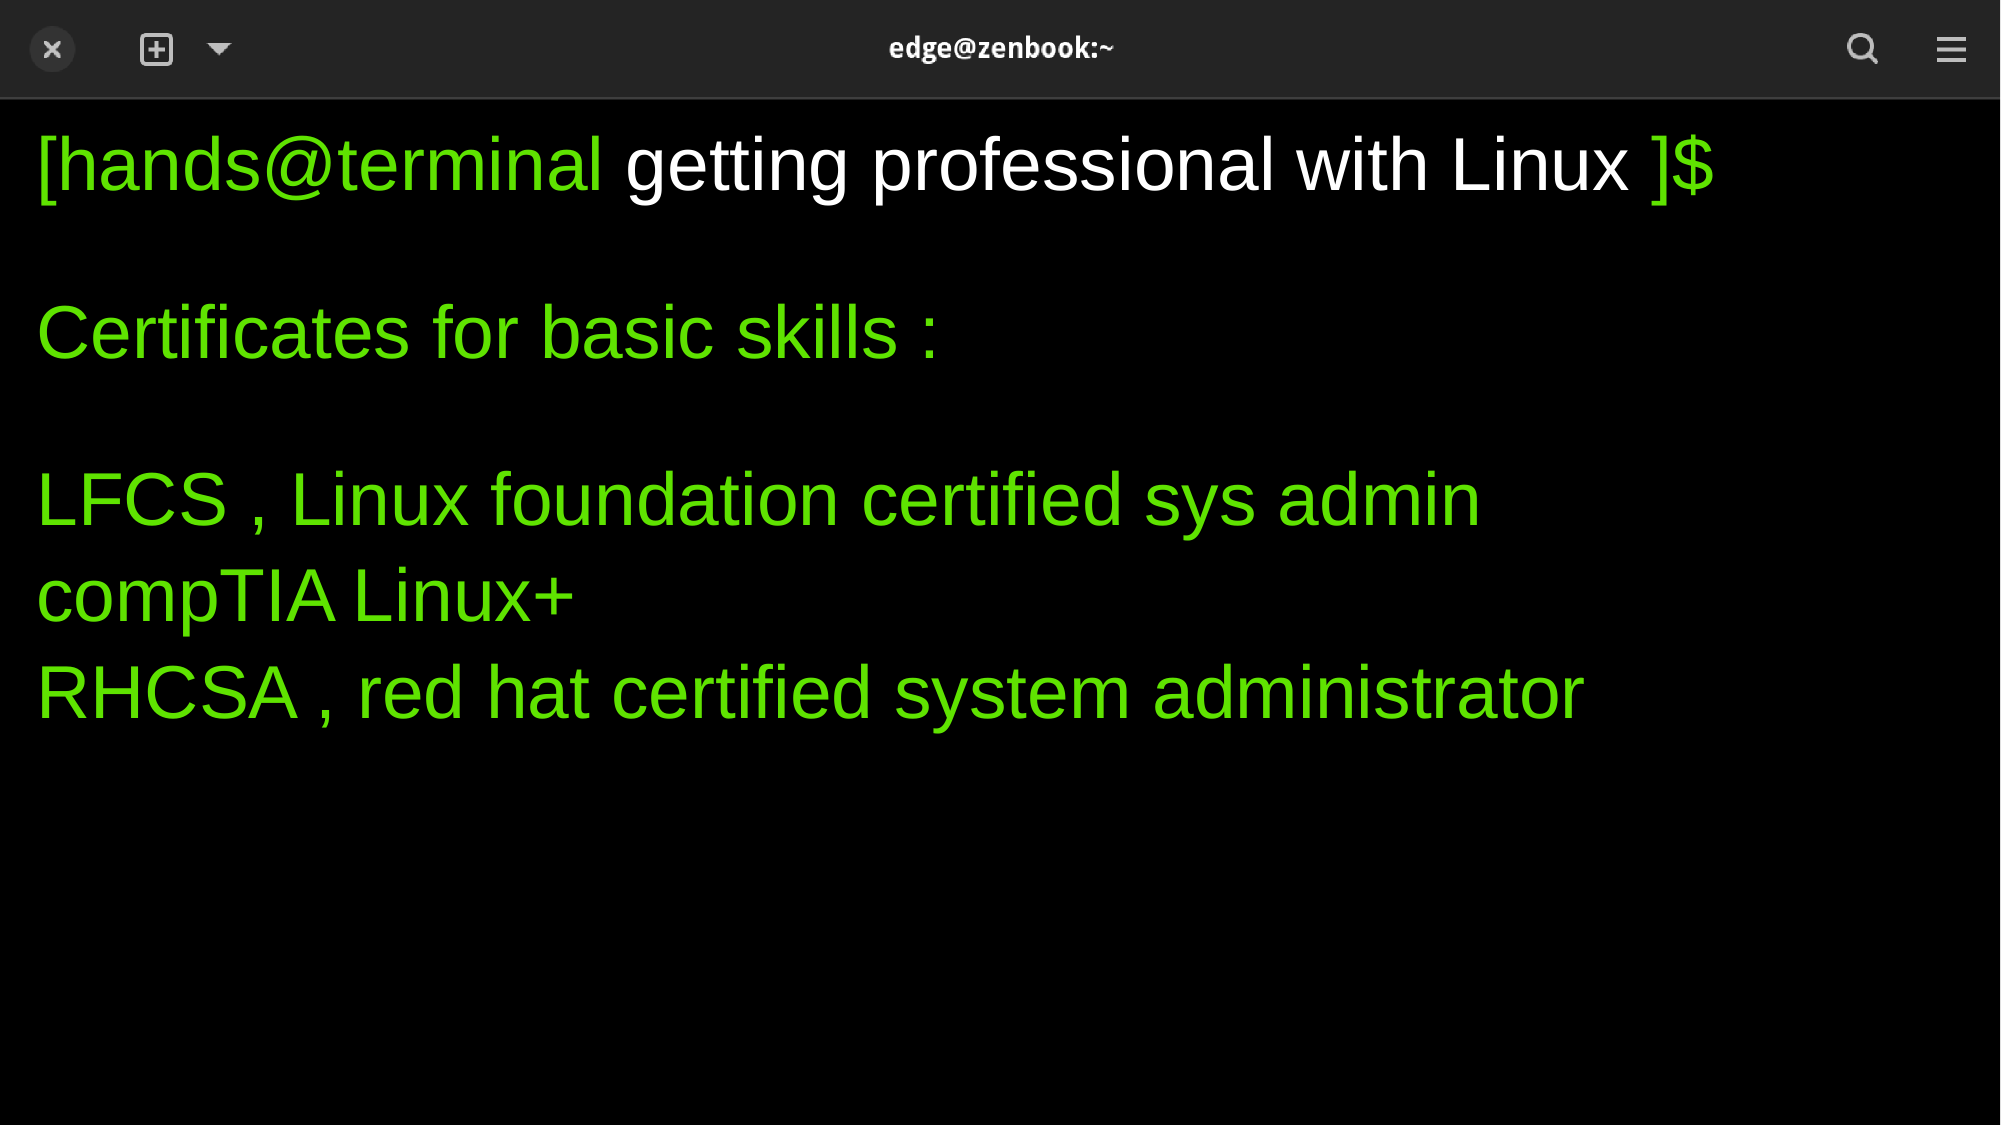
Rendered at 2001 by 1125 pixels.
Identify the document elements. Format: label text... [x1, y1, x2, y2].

picture [0, 0, 2001, 1125]
subtitle [hands@terminal getting professional with Linux ]$ Certificates for basic skills : LFCS , Linux foundation certified sys admin compTIA Linux+ RHCSA , red hat certified system administrator [21, 122, 1980, 1108]
